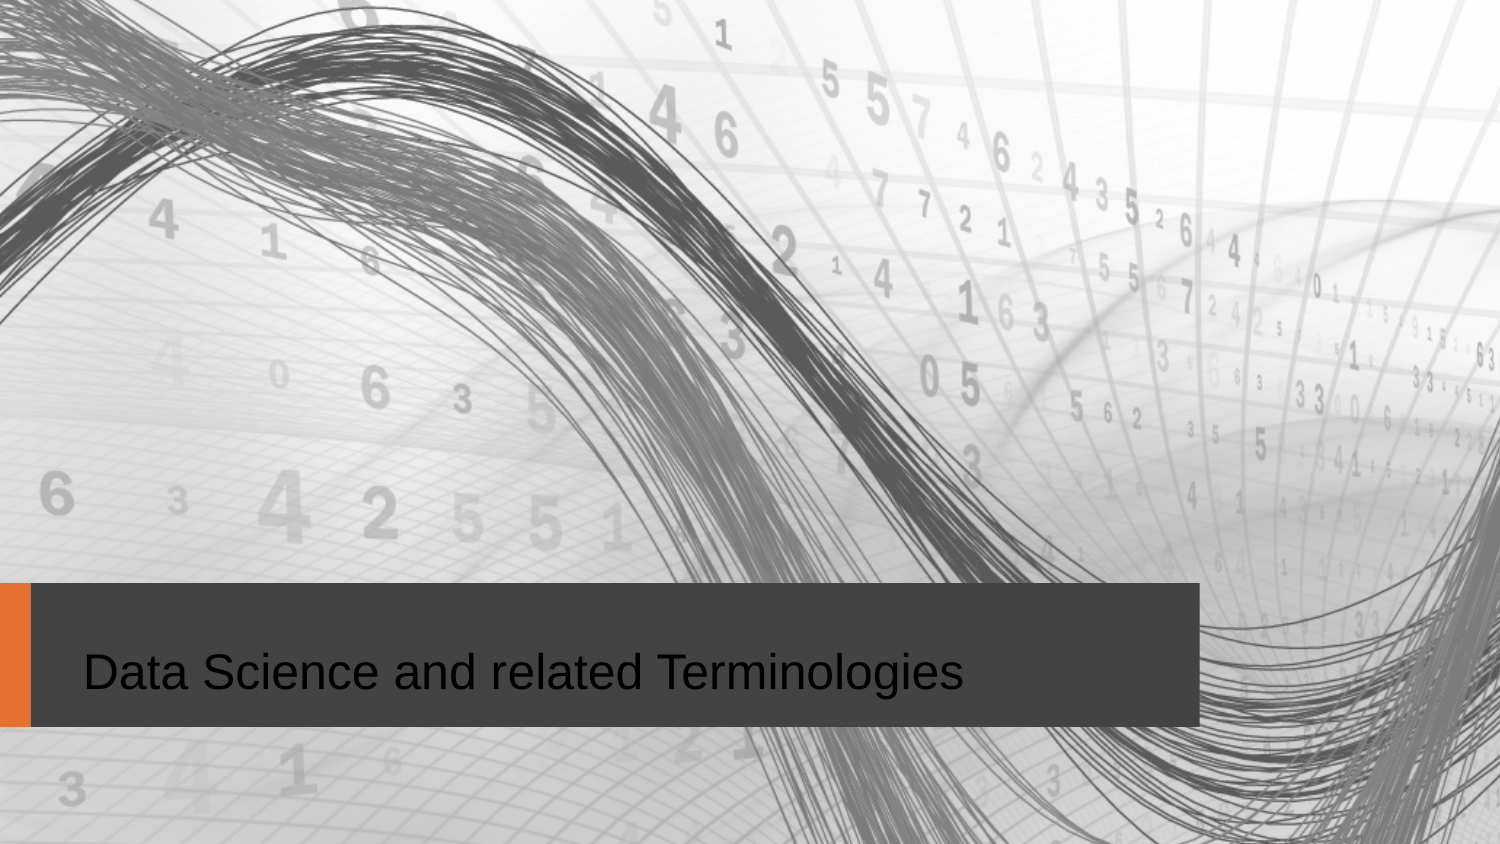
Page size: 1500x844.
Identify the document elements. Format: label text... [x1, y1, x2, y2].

picture [0, 0, 1500, 844]
title Data Science and related Terminologies [67, 595, 1118, 715]
